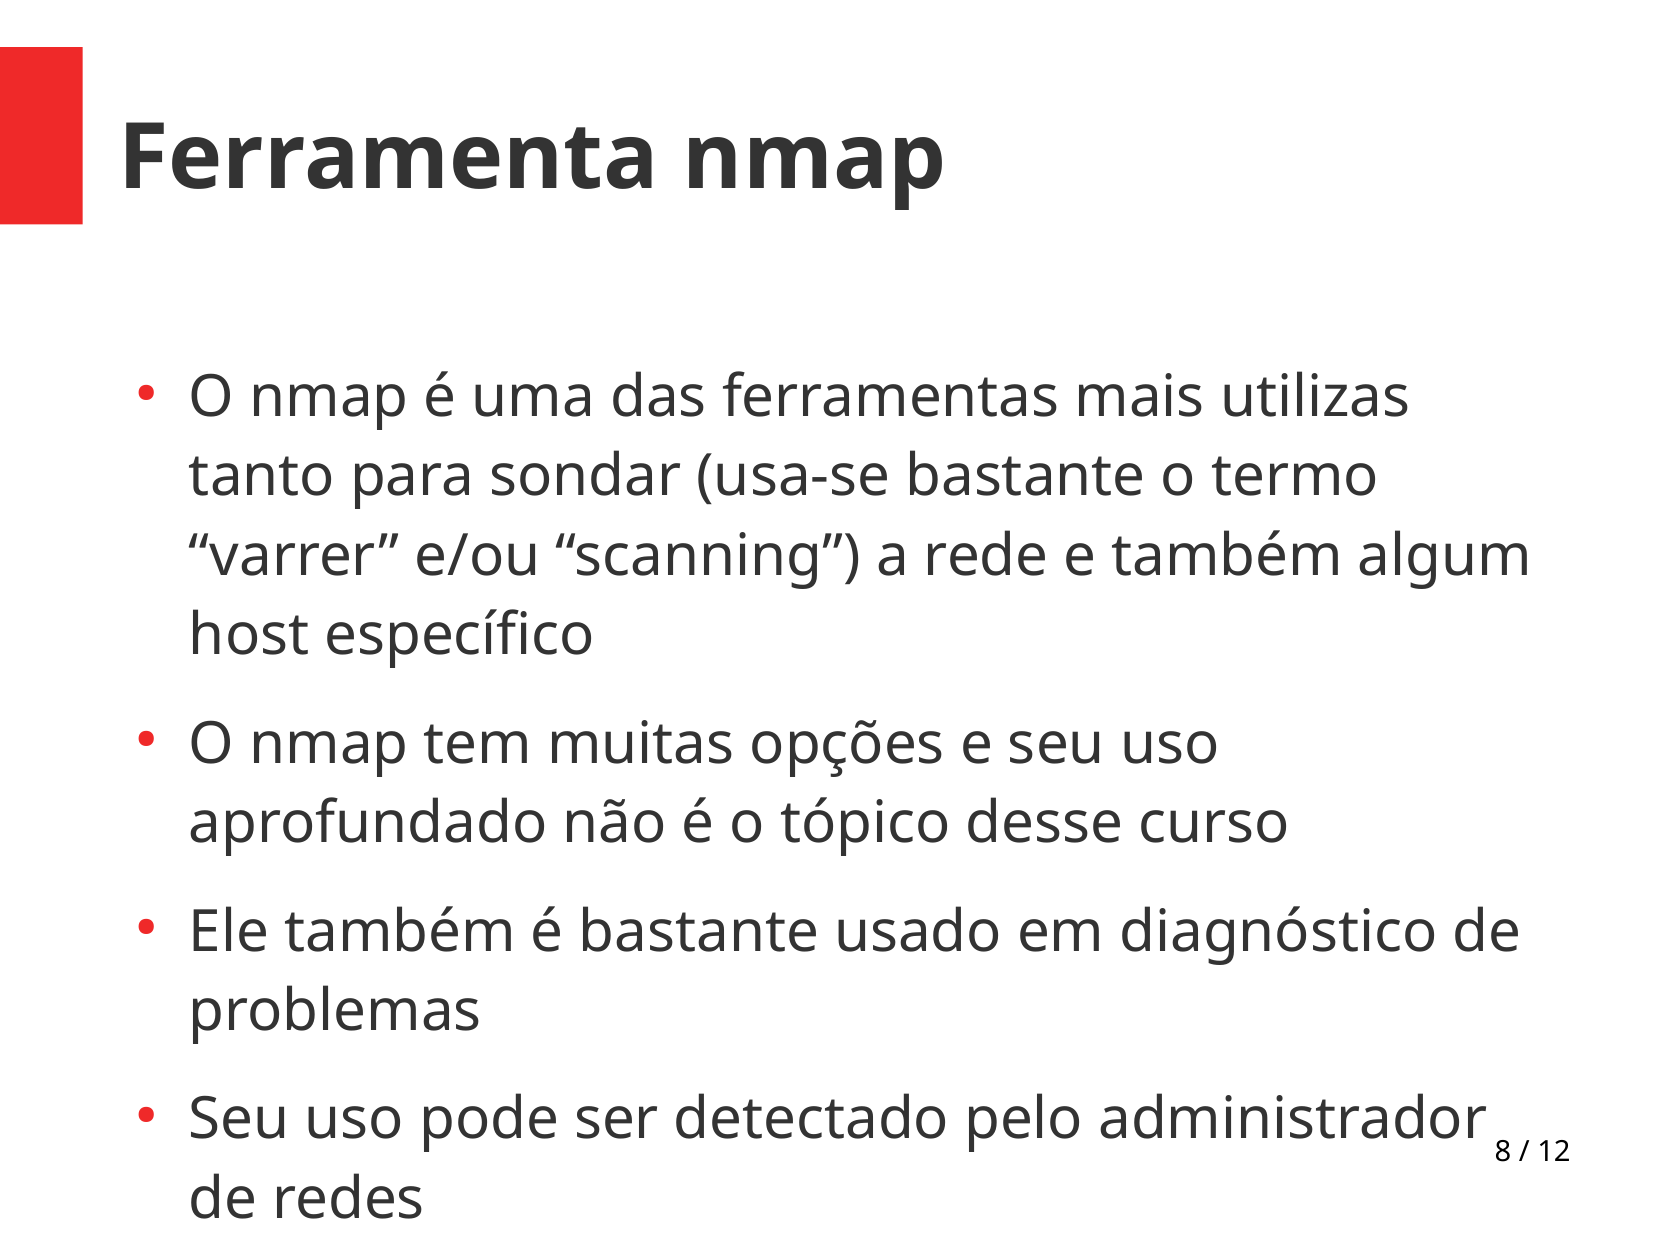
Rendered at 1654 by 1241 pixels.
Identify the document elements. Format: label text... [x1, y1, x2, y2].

list O nmap é uma das ferramentas mais utilizas tanto para sondar (usa-se bastante o termo “varrer” e/ou “scanning”) a rede e também algum host específico O nmap tem muitas opções e seu uso aprofundado não é o tópico desse curso Ele também é bastante usado em diagnóstico de problemas Seu uso pode ser detectado pelo administrador de redes [118, 354, 1536, 1074]
title Ferramenta nmap [118, 49, 1571, 257]
